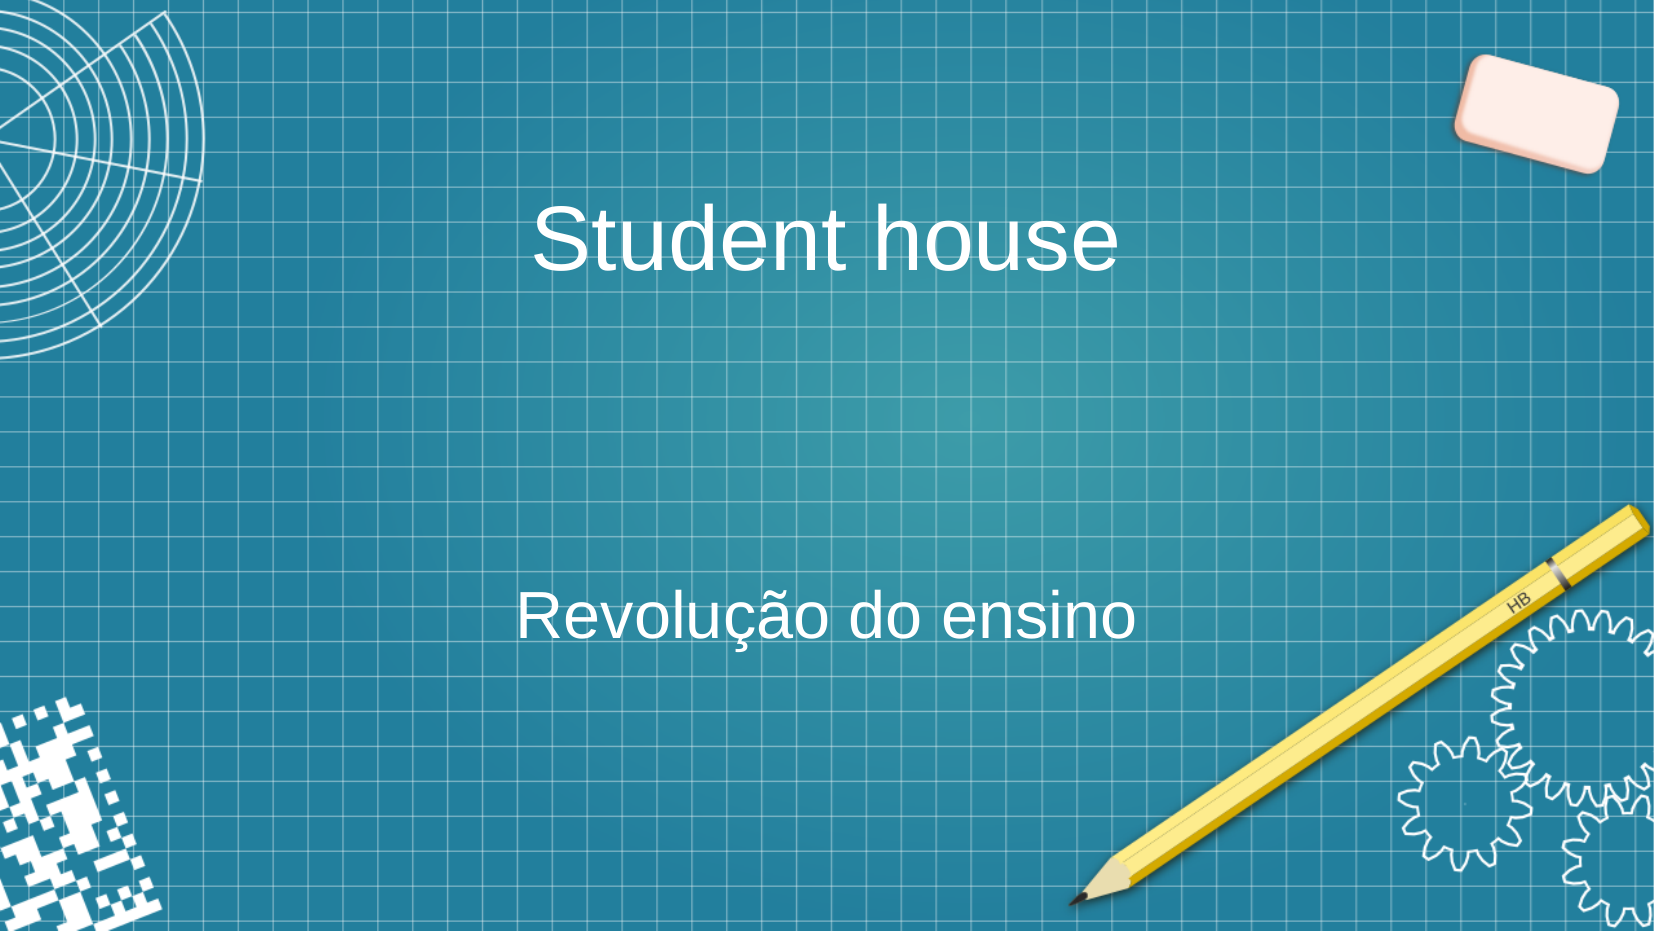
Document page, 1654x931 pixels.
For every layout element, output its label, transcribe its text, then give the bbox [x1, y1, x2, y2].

title Student house [82, 132, 1571, 346]
subtitle Revolução do ensino [82, 389, 1571, 842]
picture [0, 0, 1654, 931]
